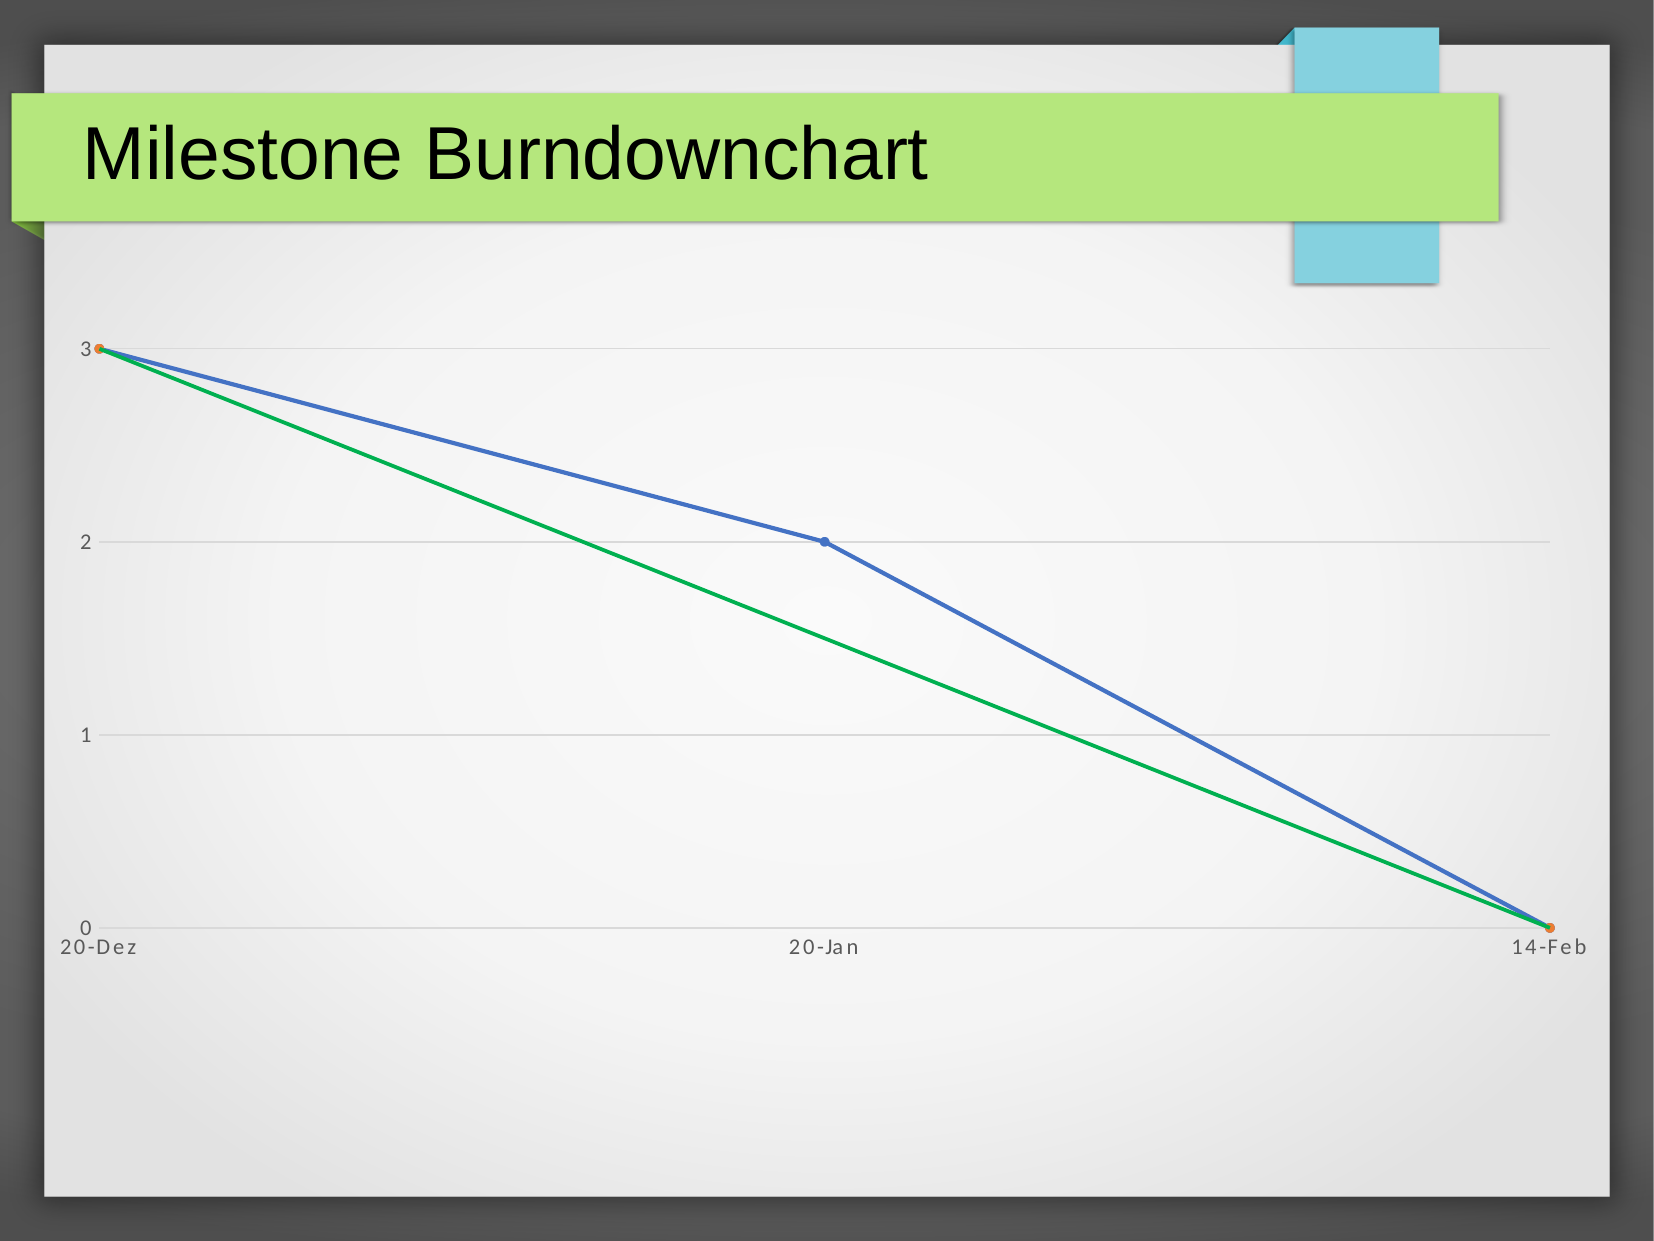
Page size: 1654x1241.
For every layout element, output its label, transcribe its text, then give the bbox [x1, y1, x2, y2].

picture [0, 0, 1654, 1241]
title Milestone Burndownchart [82, 94, 1264, 213]
